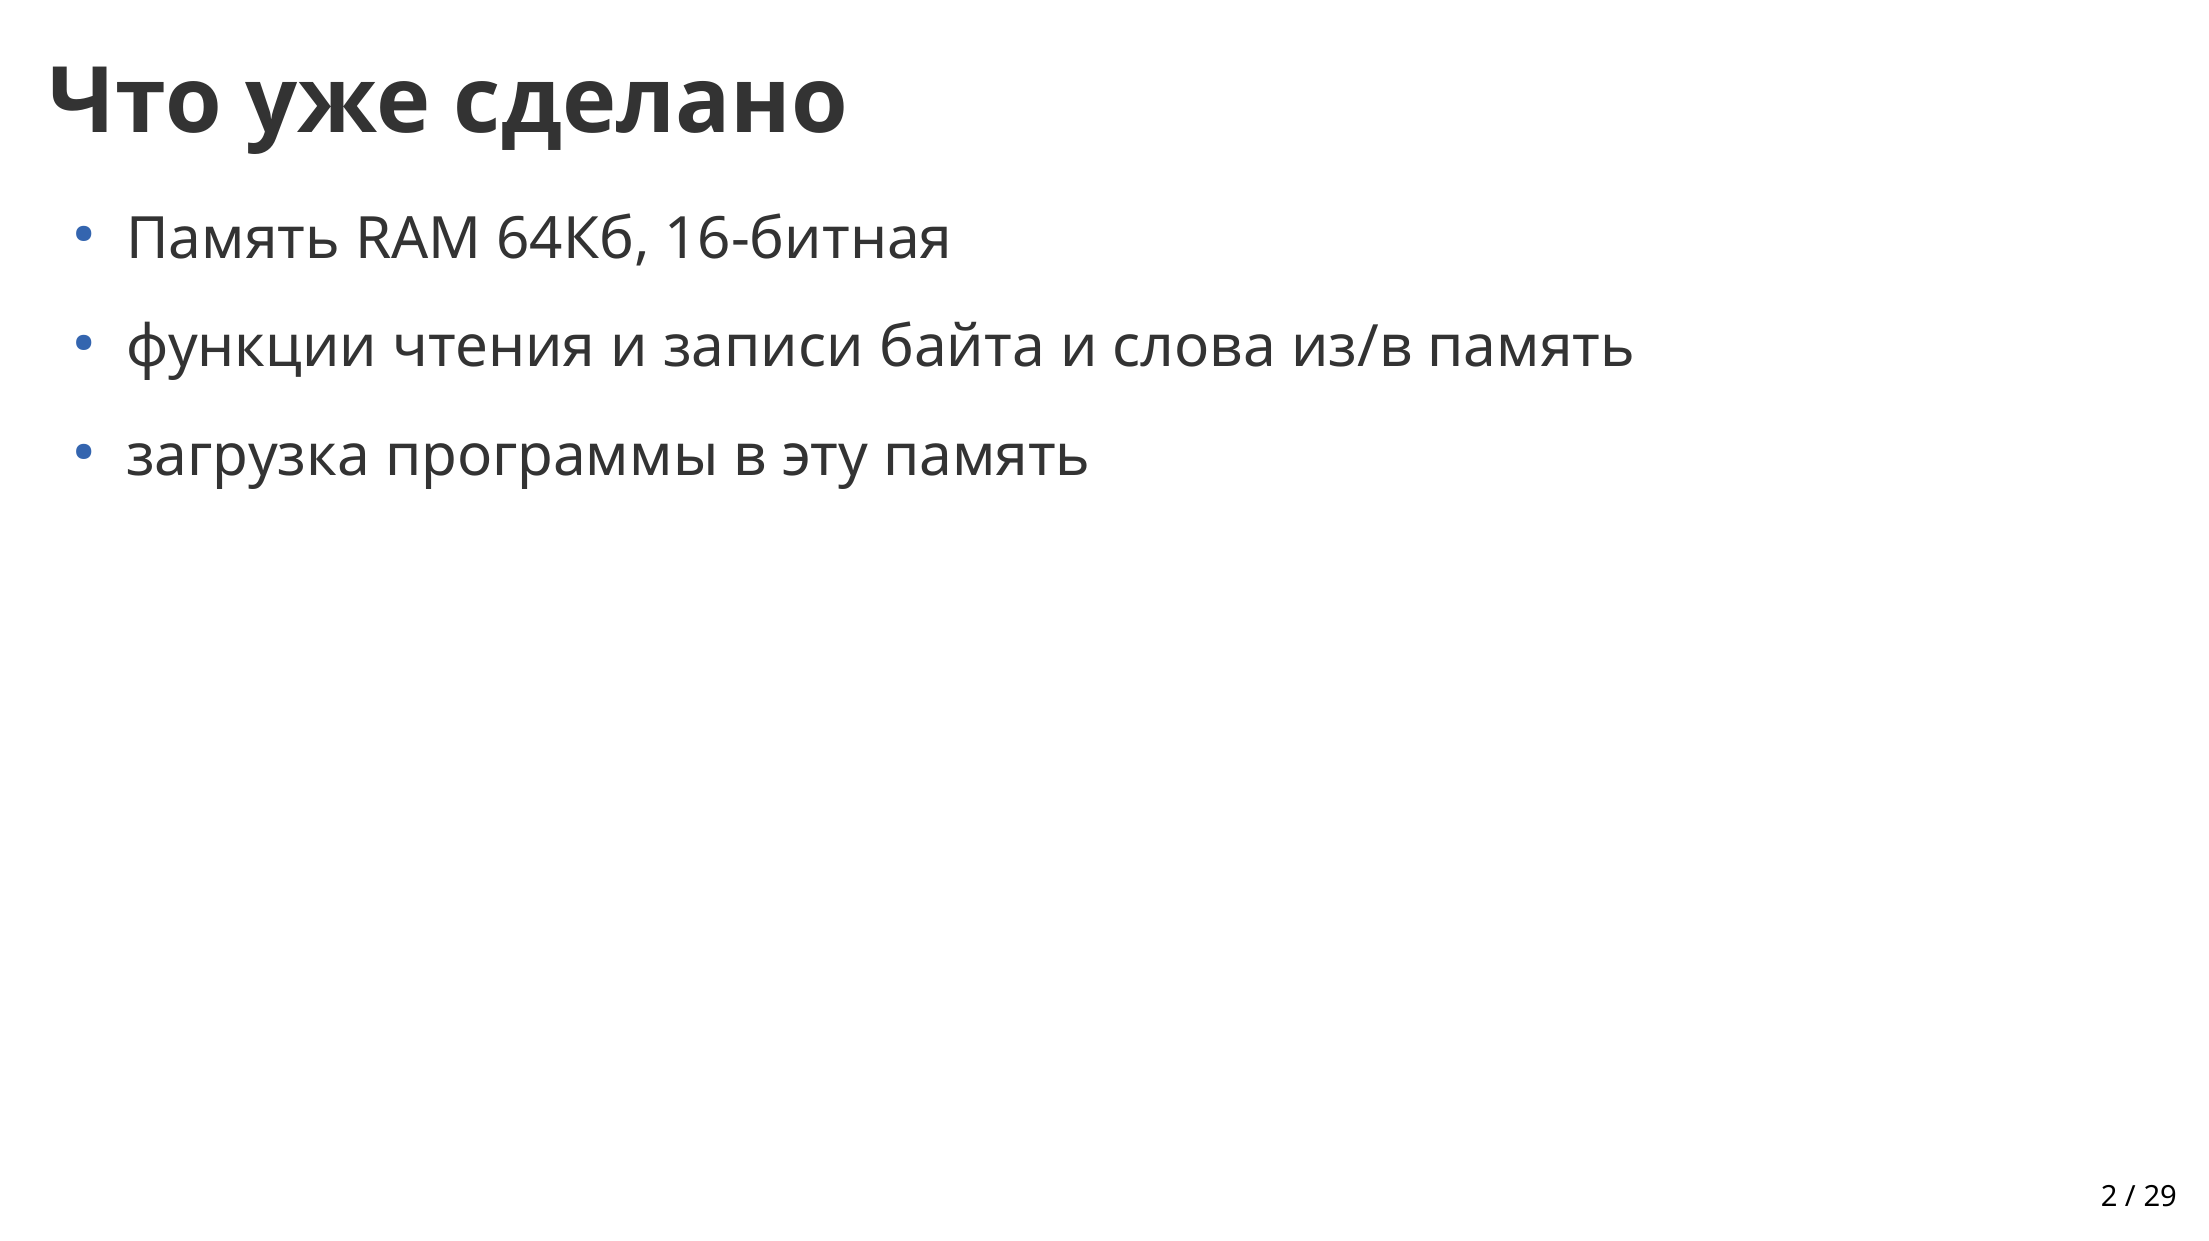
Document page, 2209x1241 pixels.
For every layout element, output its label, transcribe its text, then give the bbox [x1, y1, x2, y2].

list Память RAM 64Кб, 16-битная функции чтения и записи байта и слова из/в память загрузка программы в эту память [55, 195, 1690, 1177]
title Что уже сделано [48, 34, 2174, 160]
